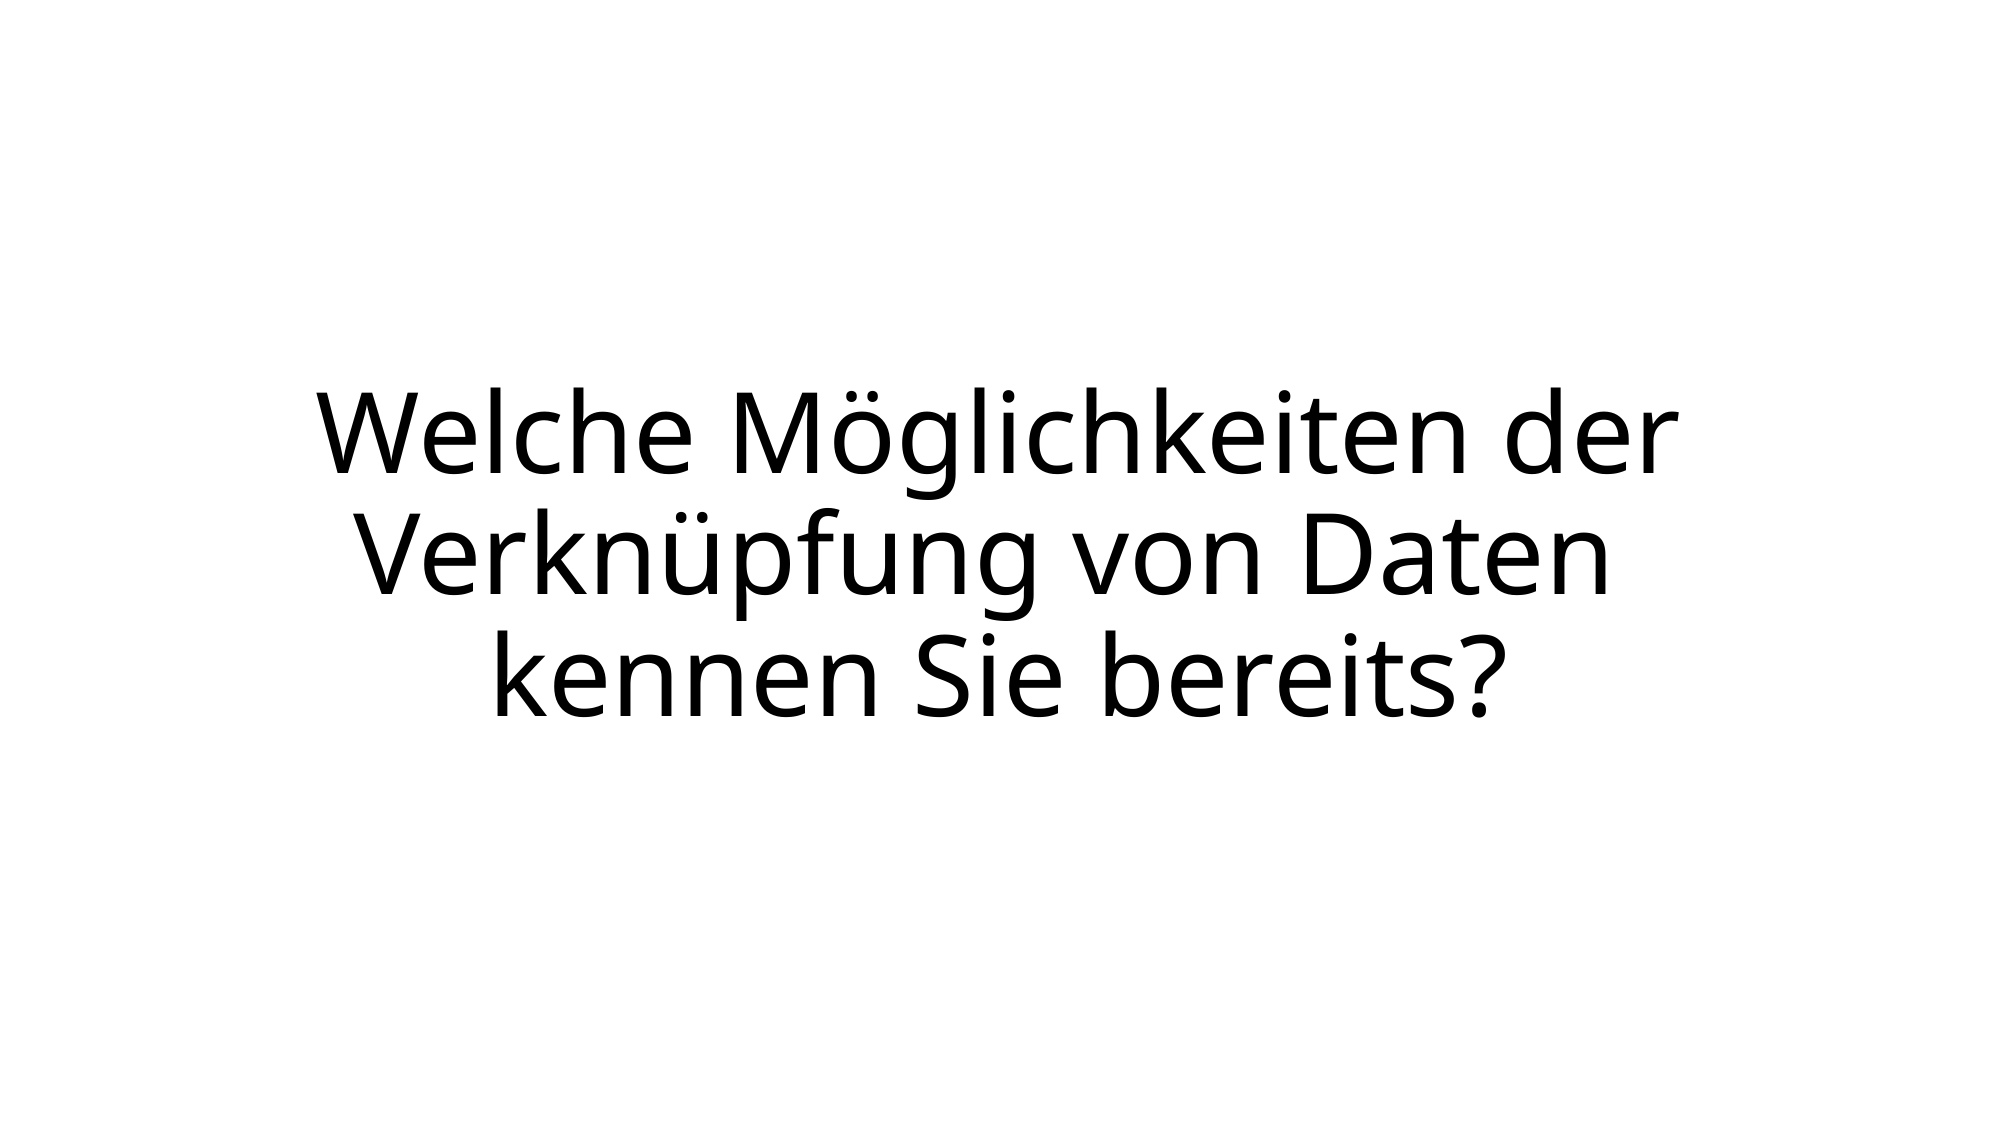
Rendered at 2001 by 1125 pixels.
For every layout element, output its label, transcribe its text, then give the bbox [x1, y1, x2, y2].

title Welche Möglichkeiten der Verknüpfung von Daten kennen Sie bereits? [136, 280, 1862, 749]
